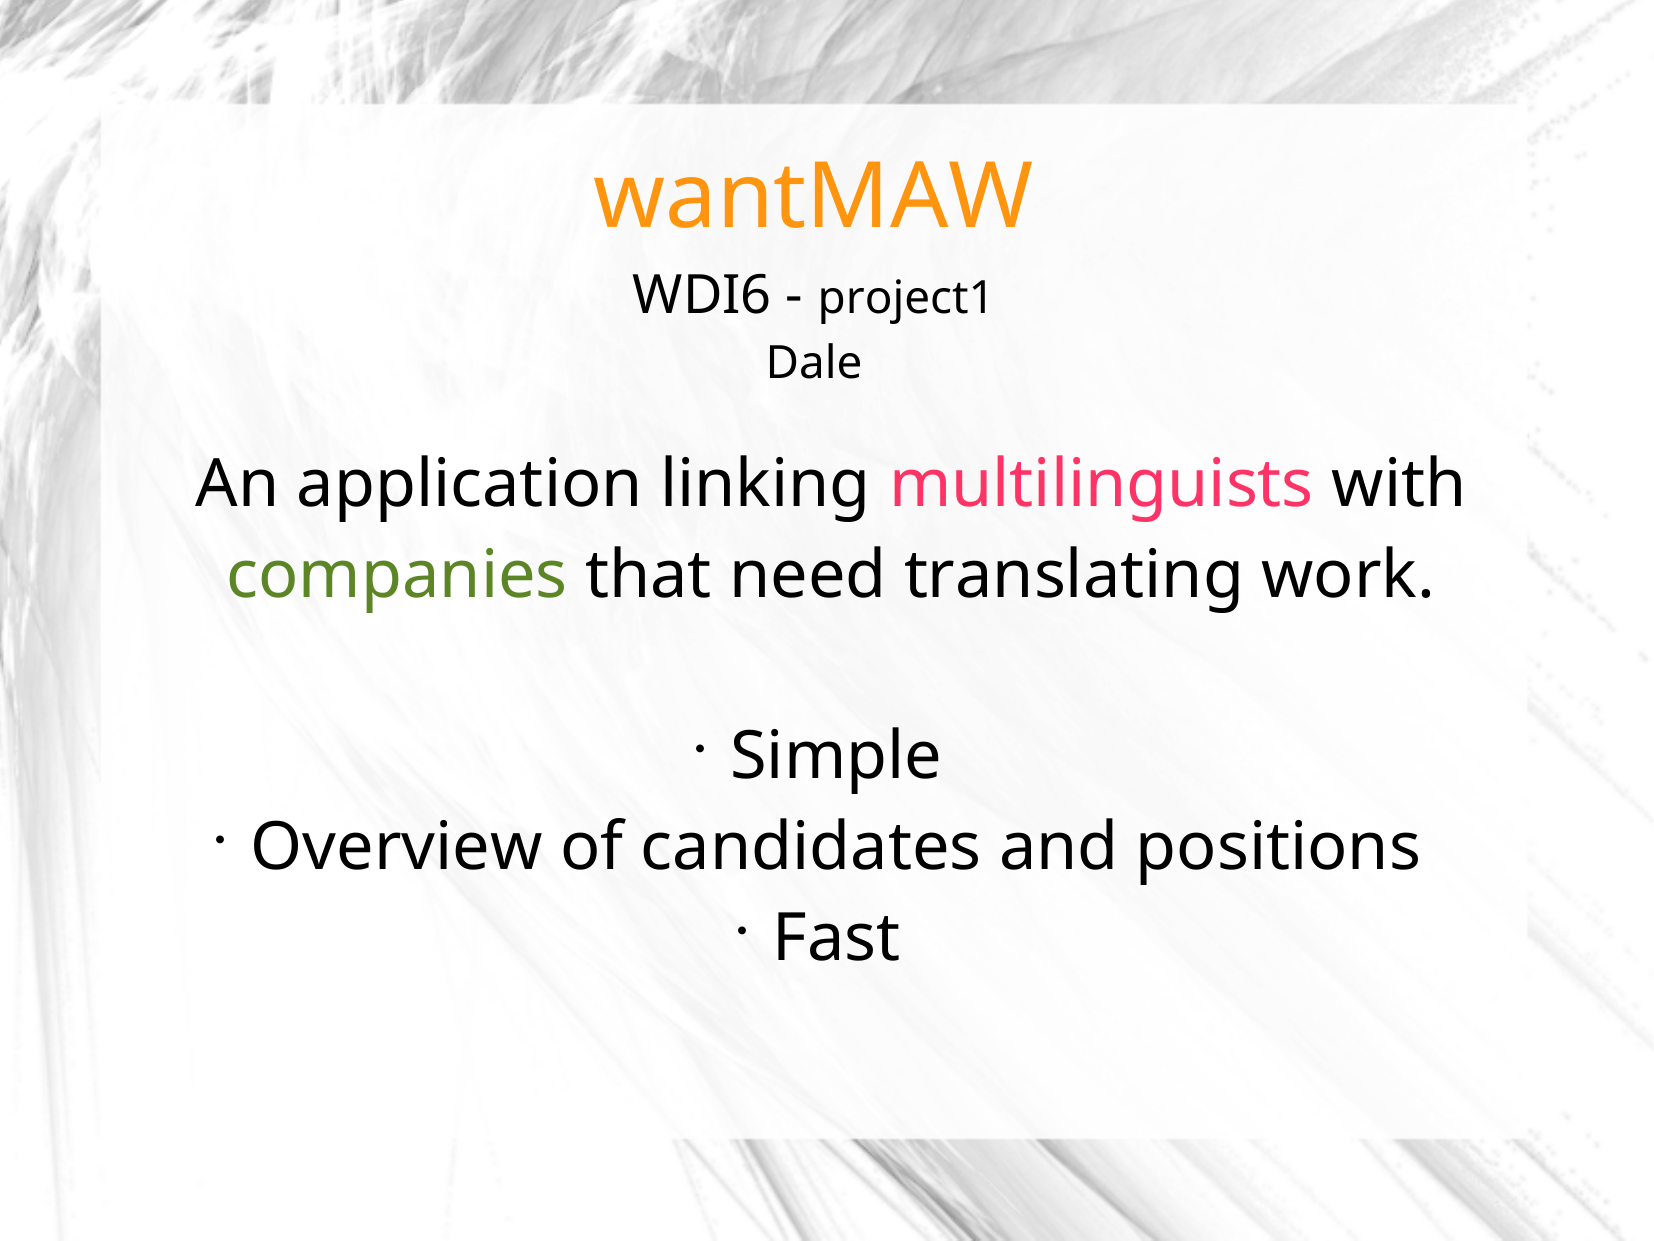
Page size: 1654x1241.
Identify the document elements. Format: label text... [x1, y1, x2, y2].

picture [0, 0, 1654, 1241]
subtitle An application linking multilinguists with companies that need translating work. Simple Overview of candidates and positions Fast [105, 394, 1558, 1021]
title wantMAW WDI6 - project1 Dale [120, 165, 1508, 357]
